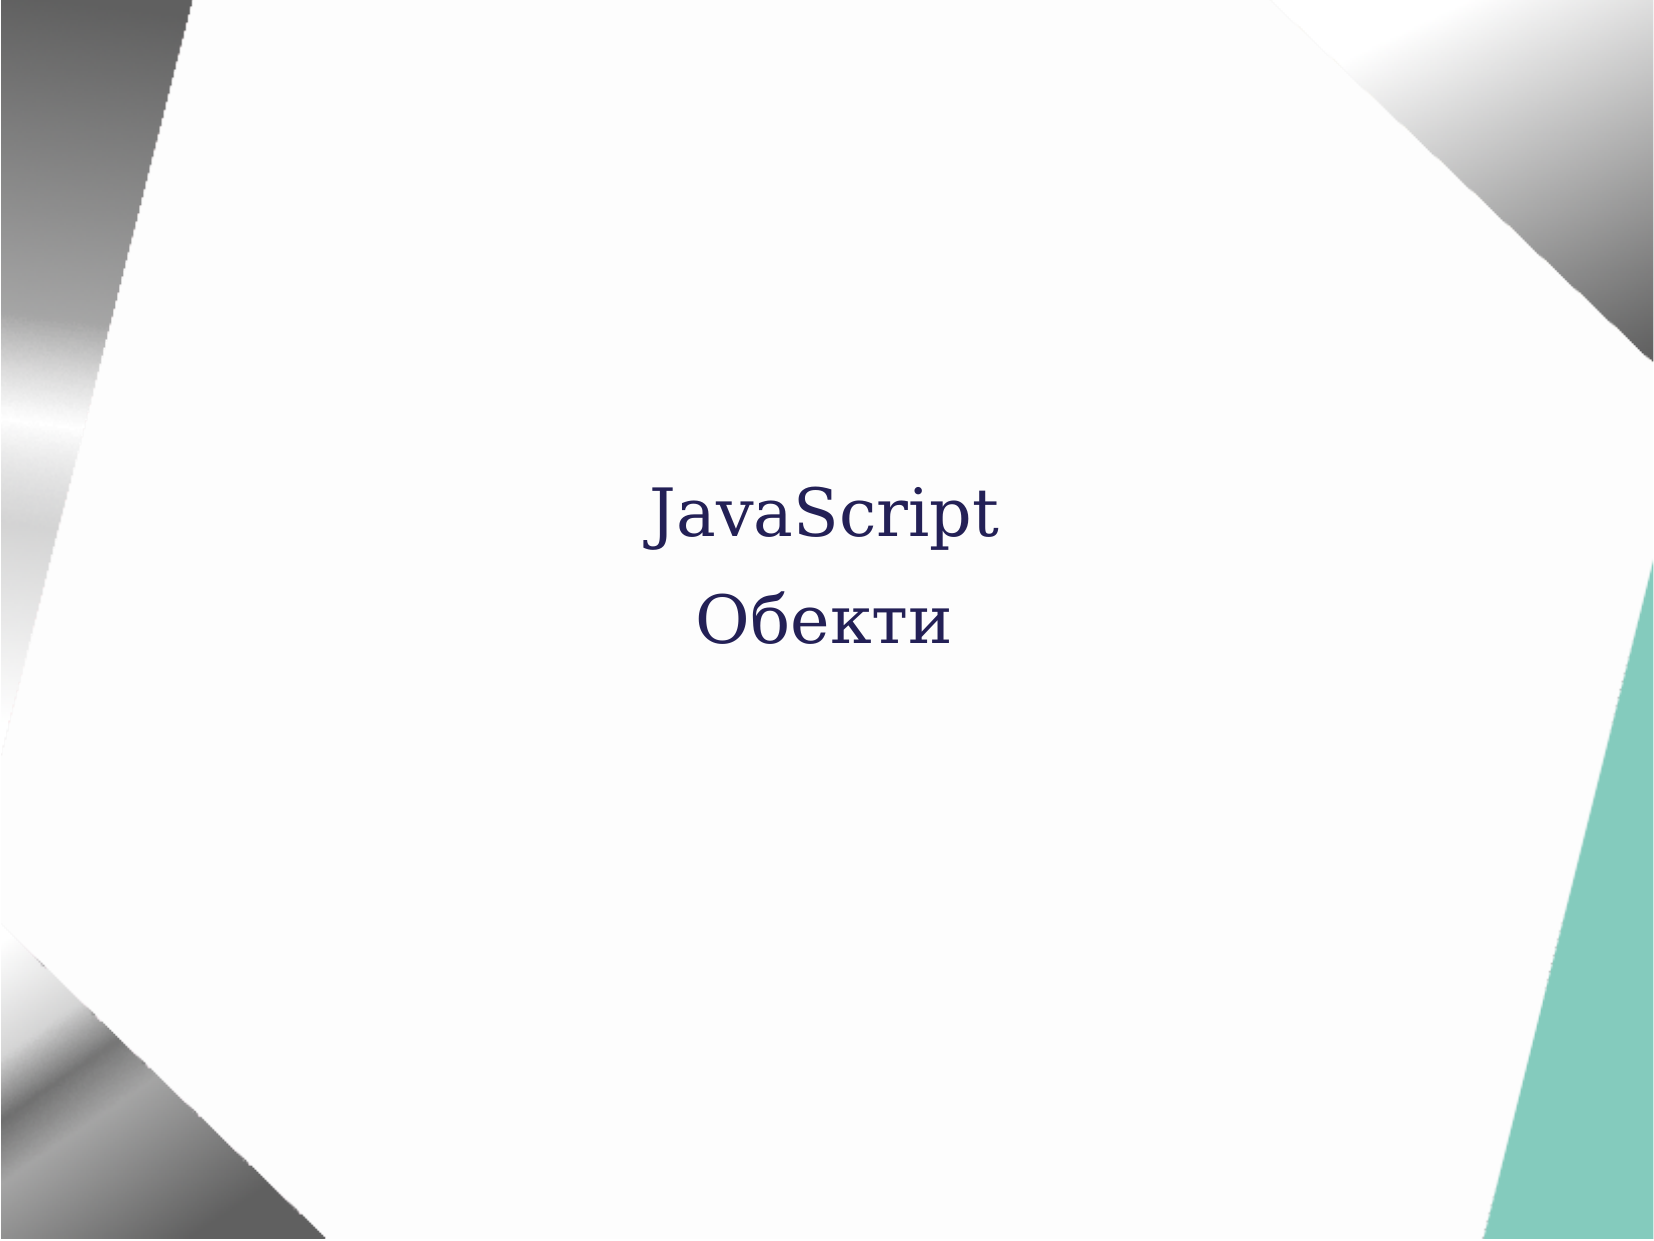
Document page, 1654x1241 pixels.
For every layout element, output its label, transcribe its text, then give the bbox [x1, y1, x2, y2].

text_box JavaScript Обекти [270, 466, 1380, 795]
picture [1, 0, 1654, 1239]
